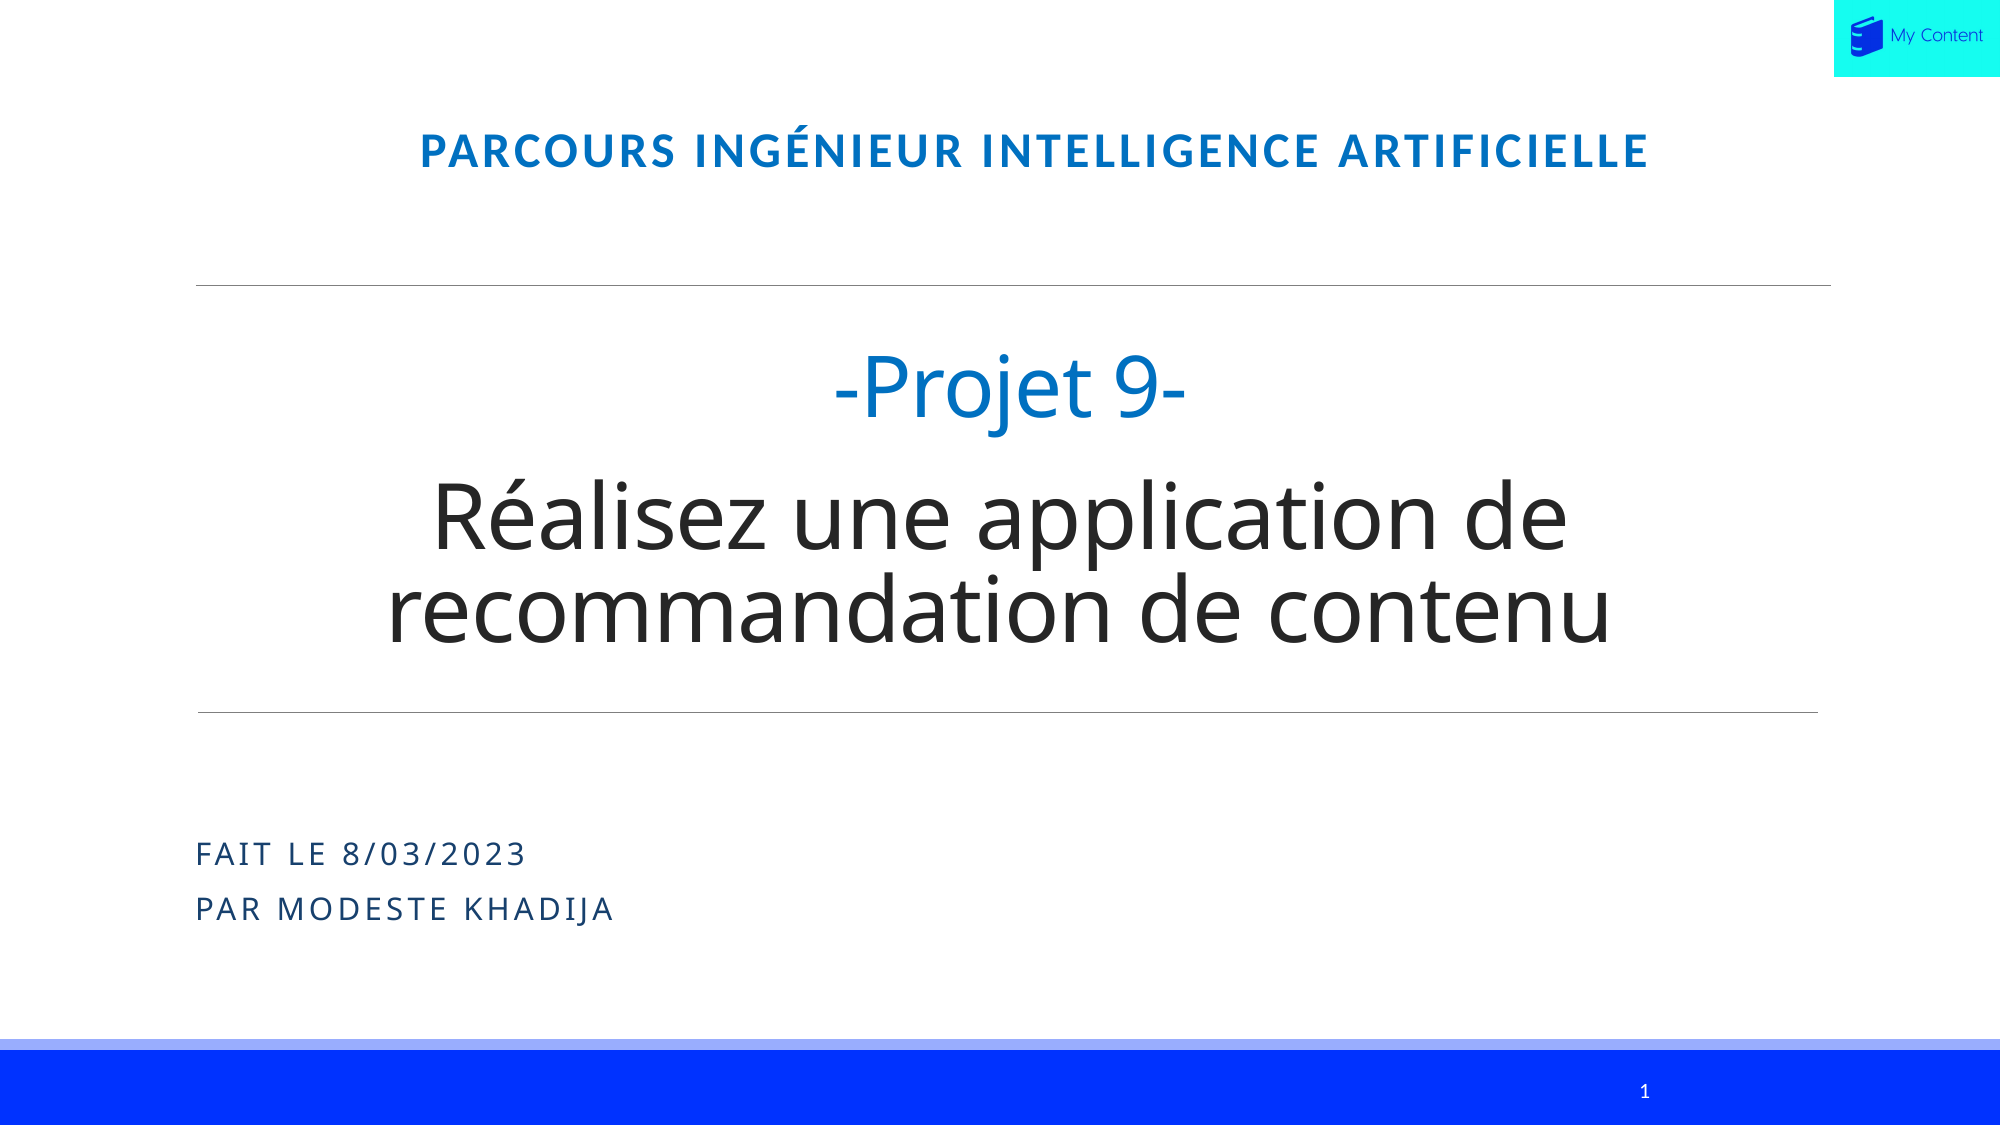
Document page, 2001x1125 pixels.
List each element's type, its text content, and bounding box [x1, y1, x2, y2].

text_box -Projet 9- [174, 348, 1825, 439]
text_box Parcours Ingénieur Intelligence Artificielle [210, 38, 1861, 269]
title Réalisez une application de recommandation de contenu [174, 439, 1825, 670]
text_box [1624, 1059, 1840, 1120]
picture [1834, 0, 2000, 77]
subtitle Fait le 8/03/2023 Par modeste khadija [180, 834, 1831, 962]
